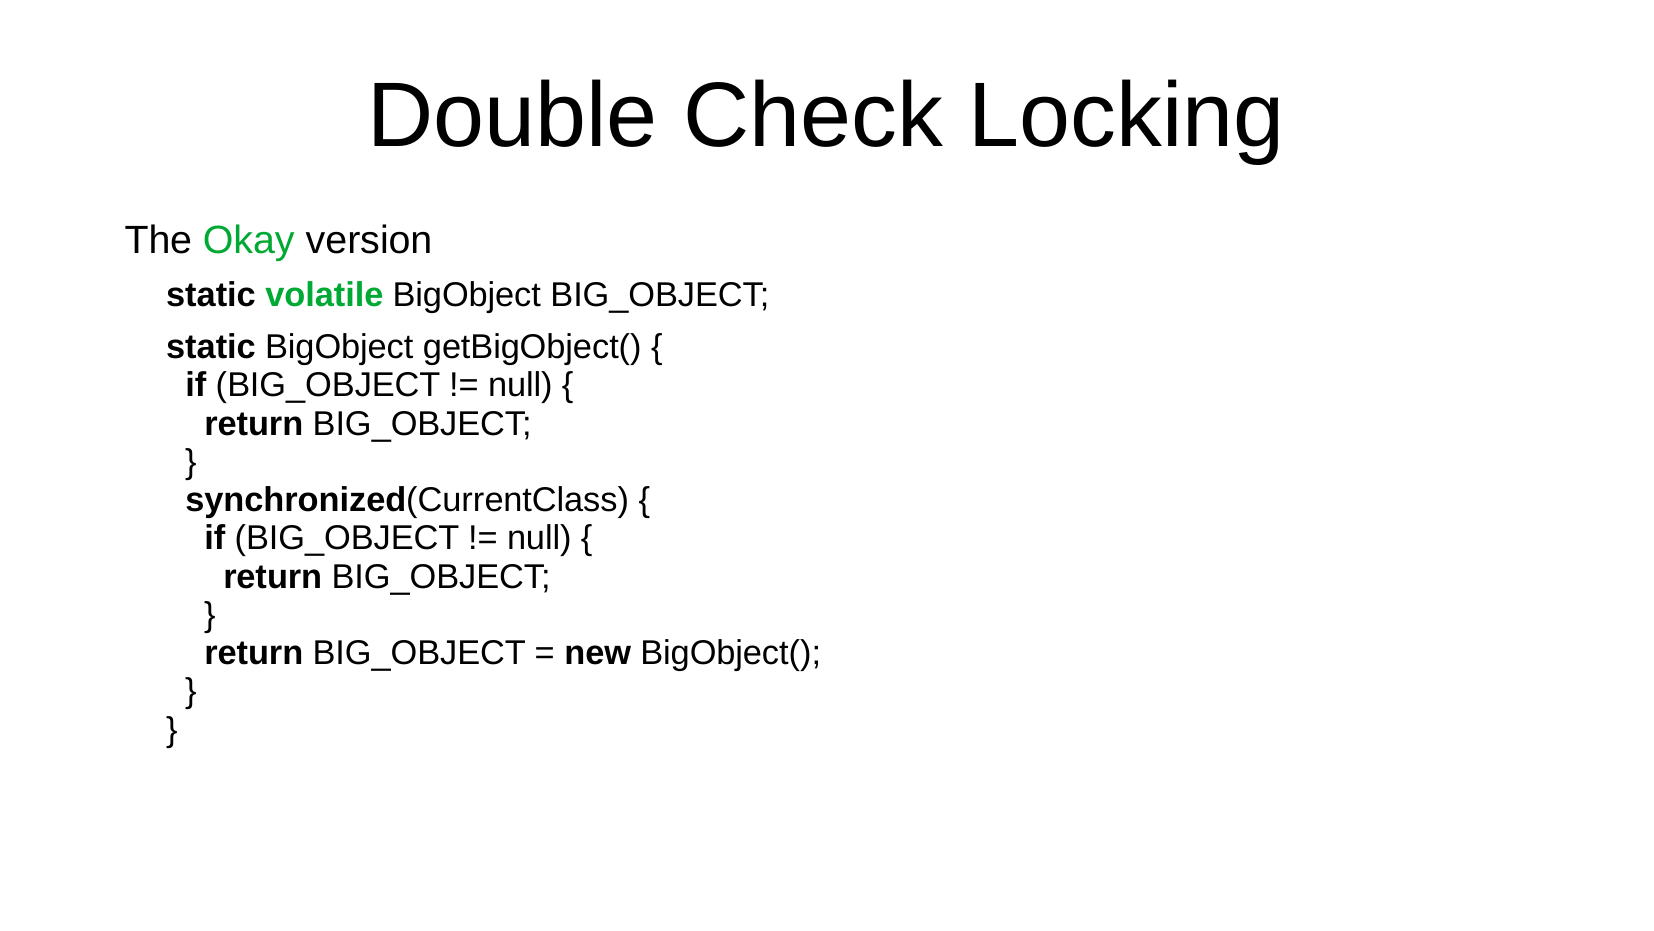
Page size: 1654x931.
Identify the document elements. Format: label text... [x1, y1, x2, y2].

title Double Check Locking [82, 37, 1571, 193]
list The Okay version static volatile BigObject BIG_OBJECT; static BigObject getBigObject() { if (BIG_OBJECT != null) { return BIG_OBJECT; } synchronized(CurrentClass) { if (BIG_OBJECT != null) { return BIG_OBJECT; } return BIG_OBJECT = new BigObject(); } } [82, 217, 1571, 758]
